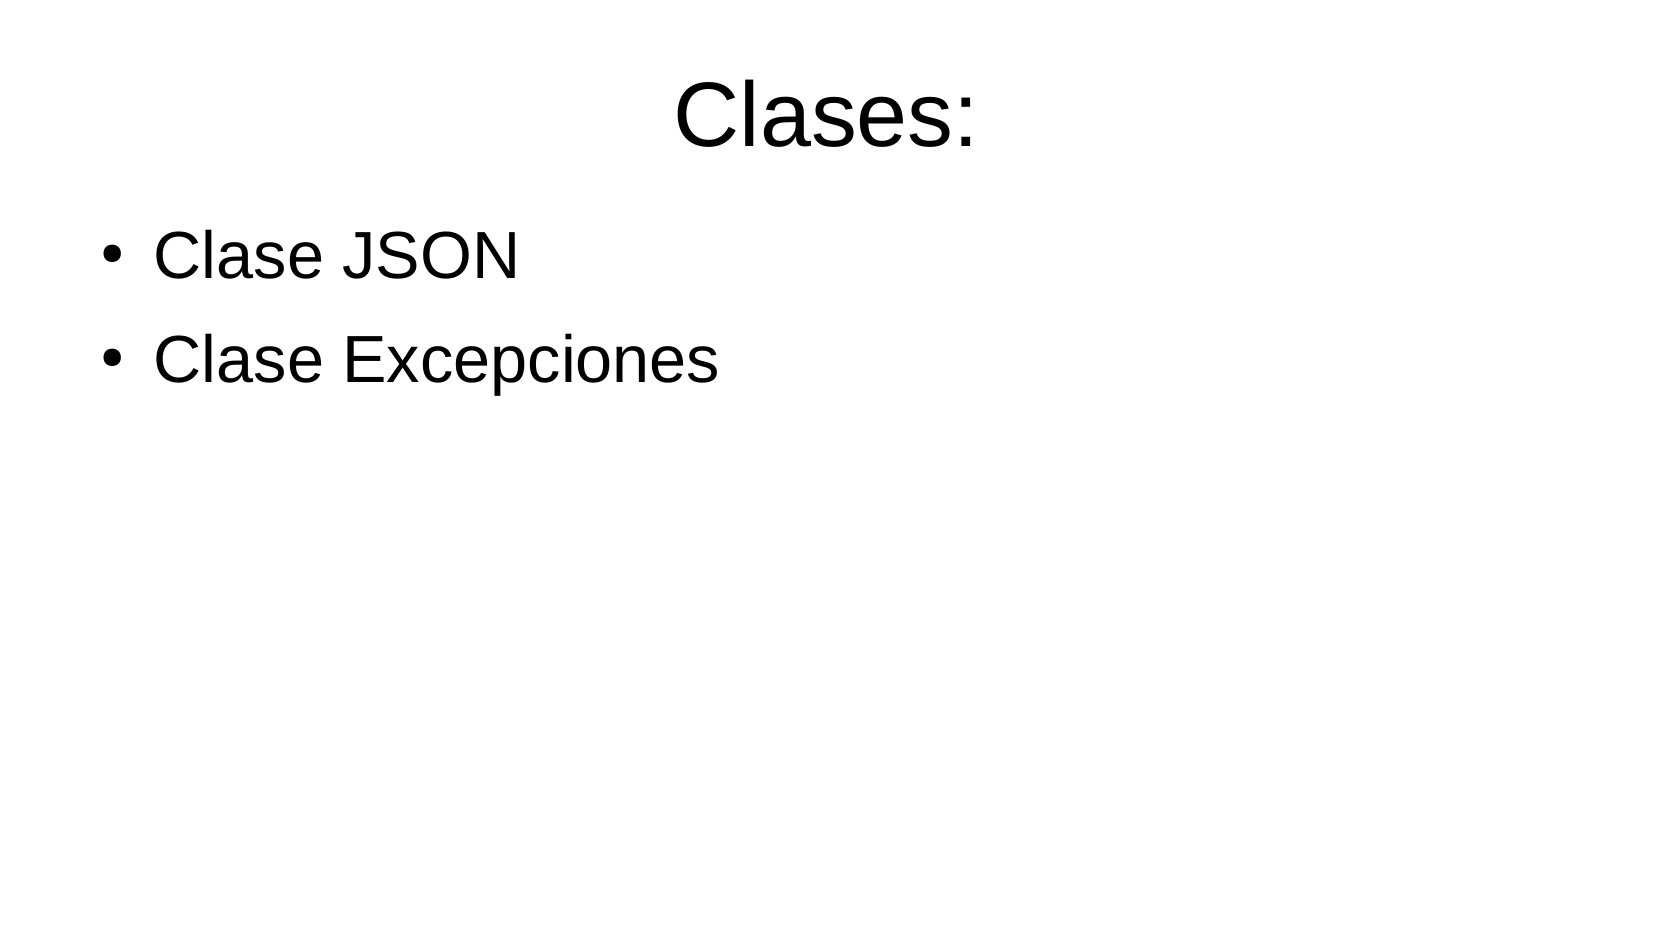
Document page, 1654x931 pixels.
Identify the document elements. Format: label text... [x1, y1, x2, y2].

title Clases: [82, 37, 1571, 193]
list Clase JSON Clase Excepciones [82, 217, 1571, 758]
